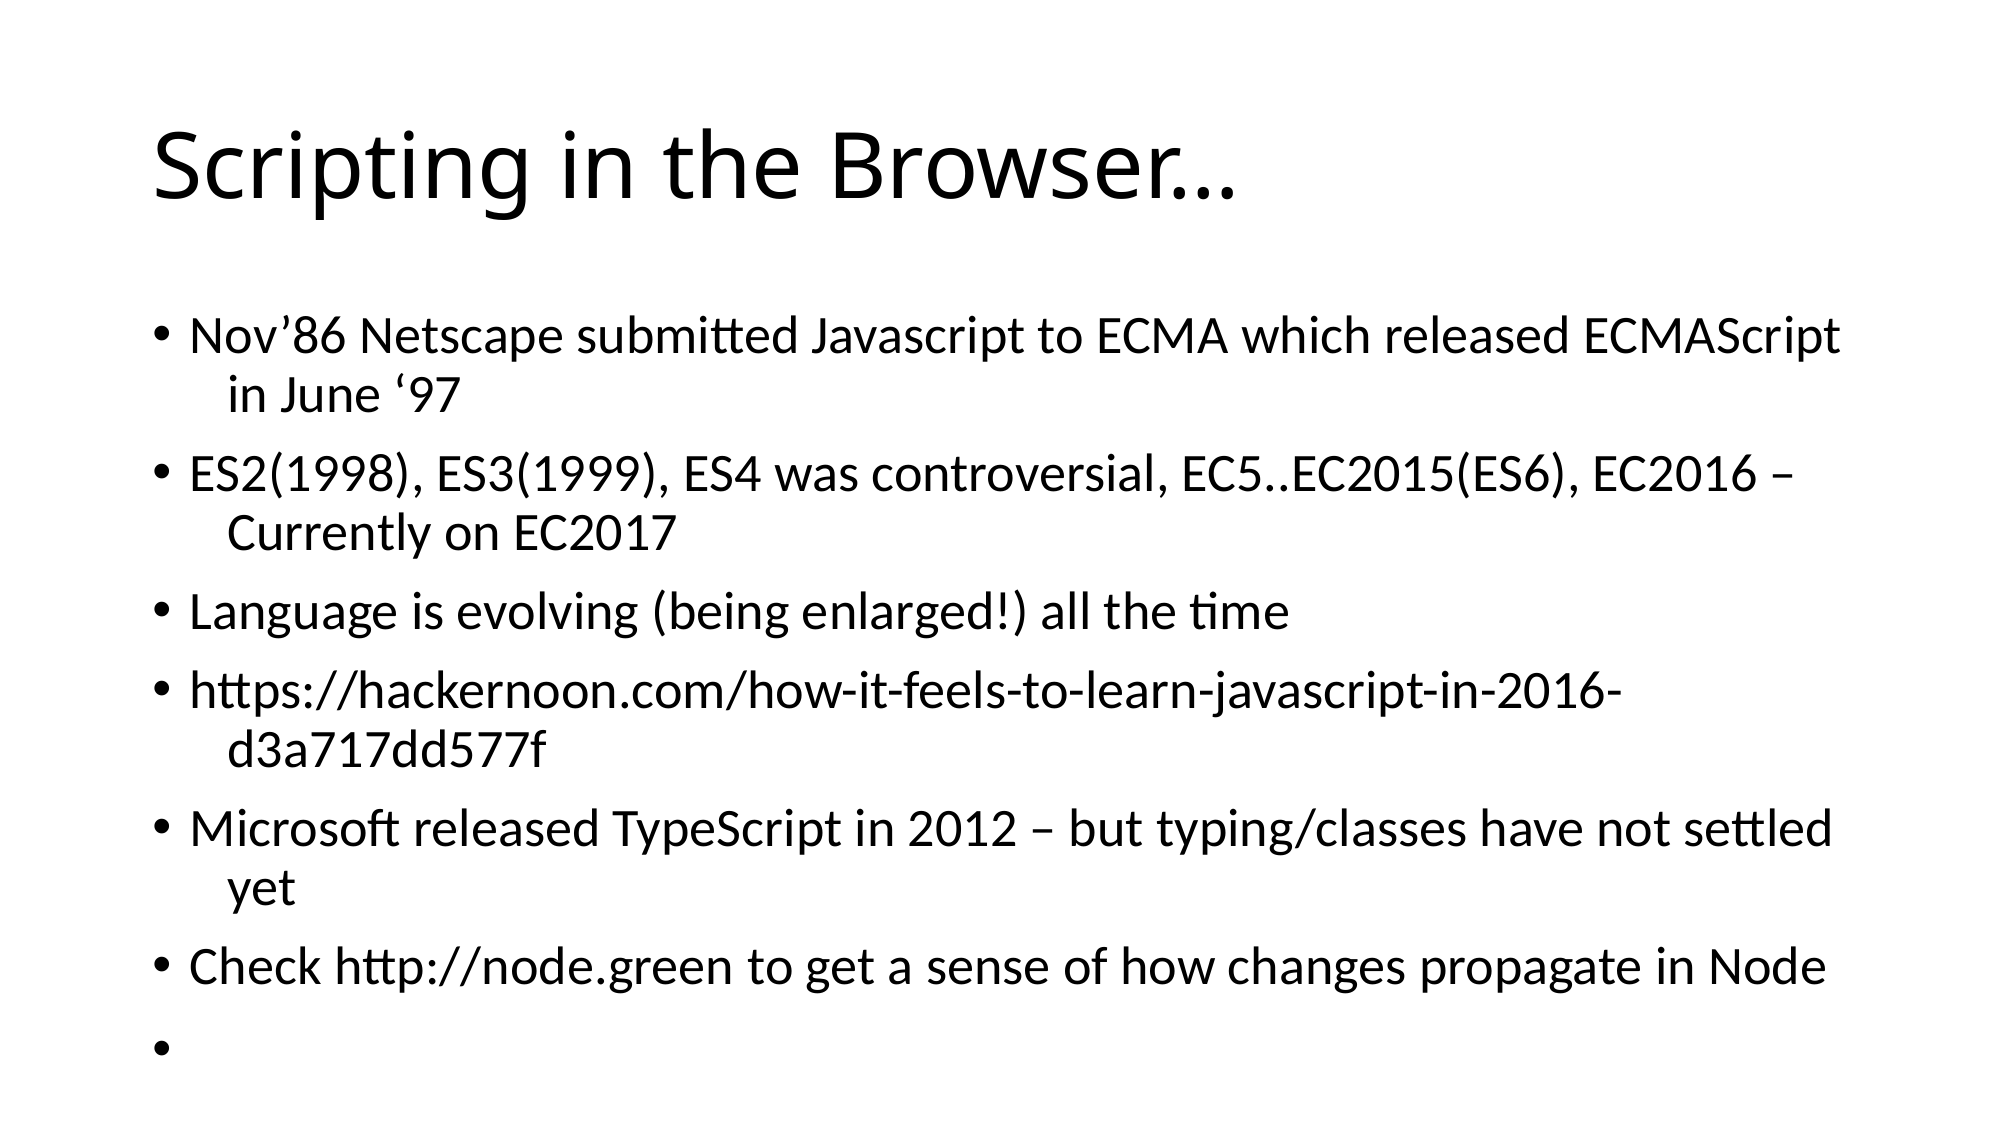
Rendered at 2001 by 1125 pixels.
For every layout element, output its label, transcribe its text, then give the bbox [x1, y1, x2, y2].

title Scripting in the Browser… [137, 59, 1863, 278]
list Nov’86 Netscape submitted Javascript to ECMA which released ECMAScript in June ‘97 ES2(1998), ES3(1999), ES4 was controversial, EC5..EC2015(ES6), EC2016 – Currently on EC2017 Language is evolving (being enlarged!) all the time https://hackernoon.com/how-it-feels-to-learn-javascript-in-2016-d3a717dd577f Microsoft released TypeScript in 2012 – but typing/classes have not settled yet Check http://node.green to get a sense of how changes propagate in Node [137, 299, 1863, 1014]
